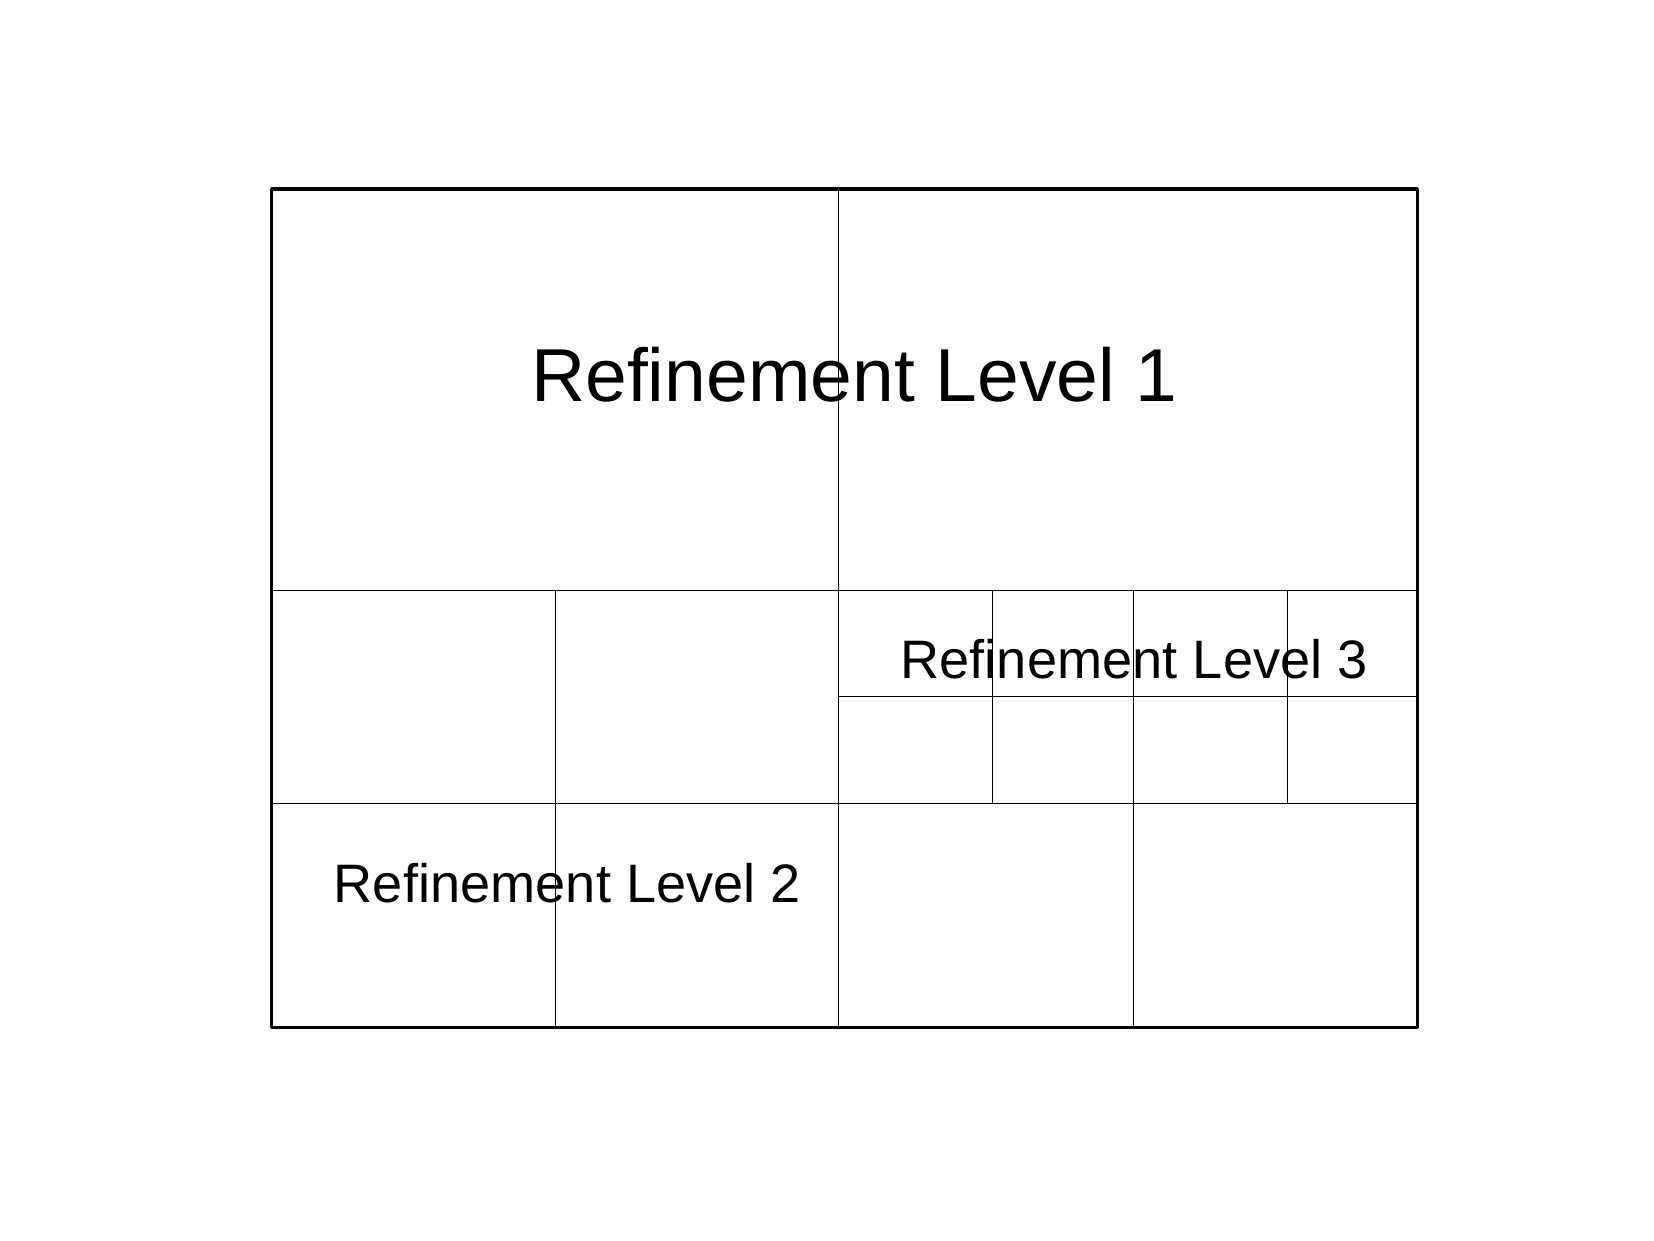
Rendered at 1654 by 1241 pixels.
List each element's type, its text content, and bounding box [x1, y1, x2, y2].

text_box Refinement Level 1 [516, 326, 1193, 426]
text_box Refinement Level 3 [885, 621, 1394, 721]
text_box Refinement Level 2 [318, 846, 827, 945]
